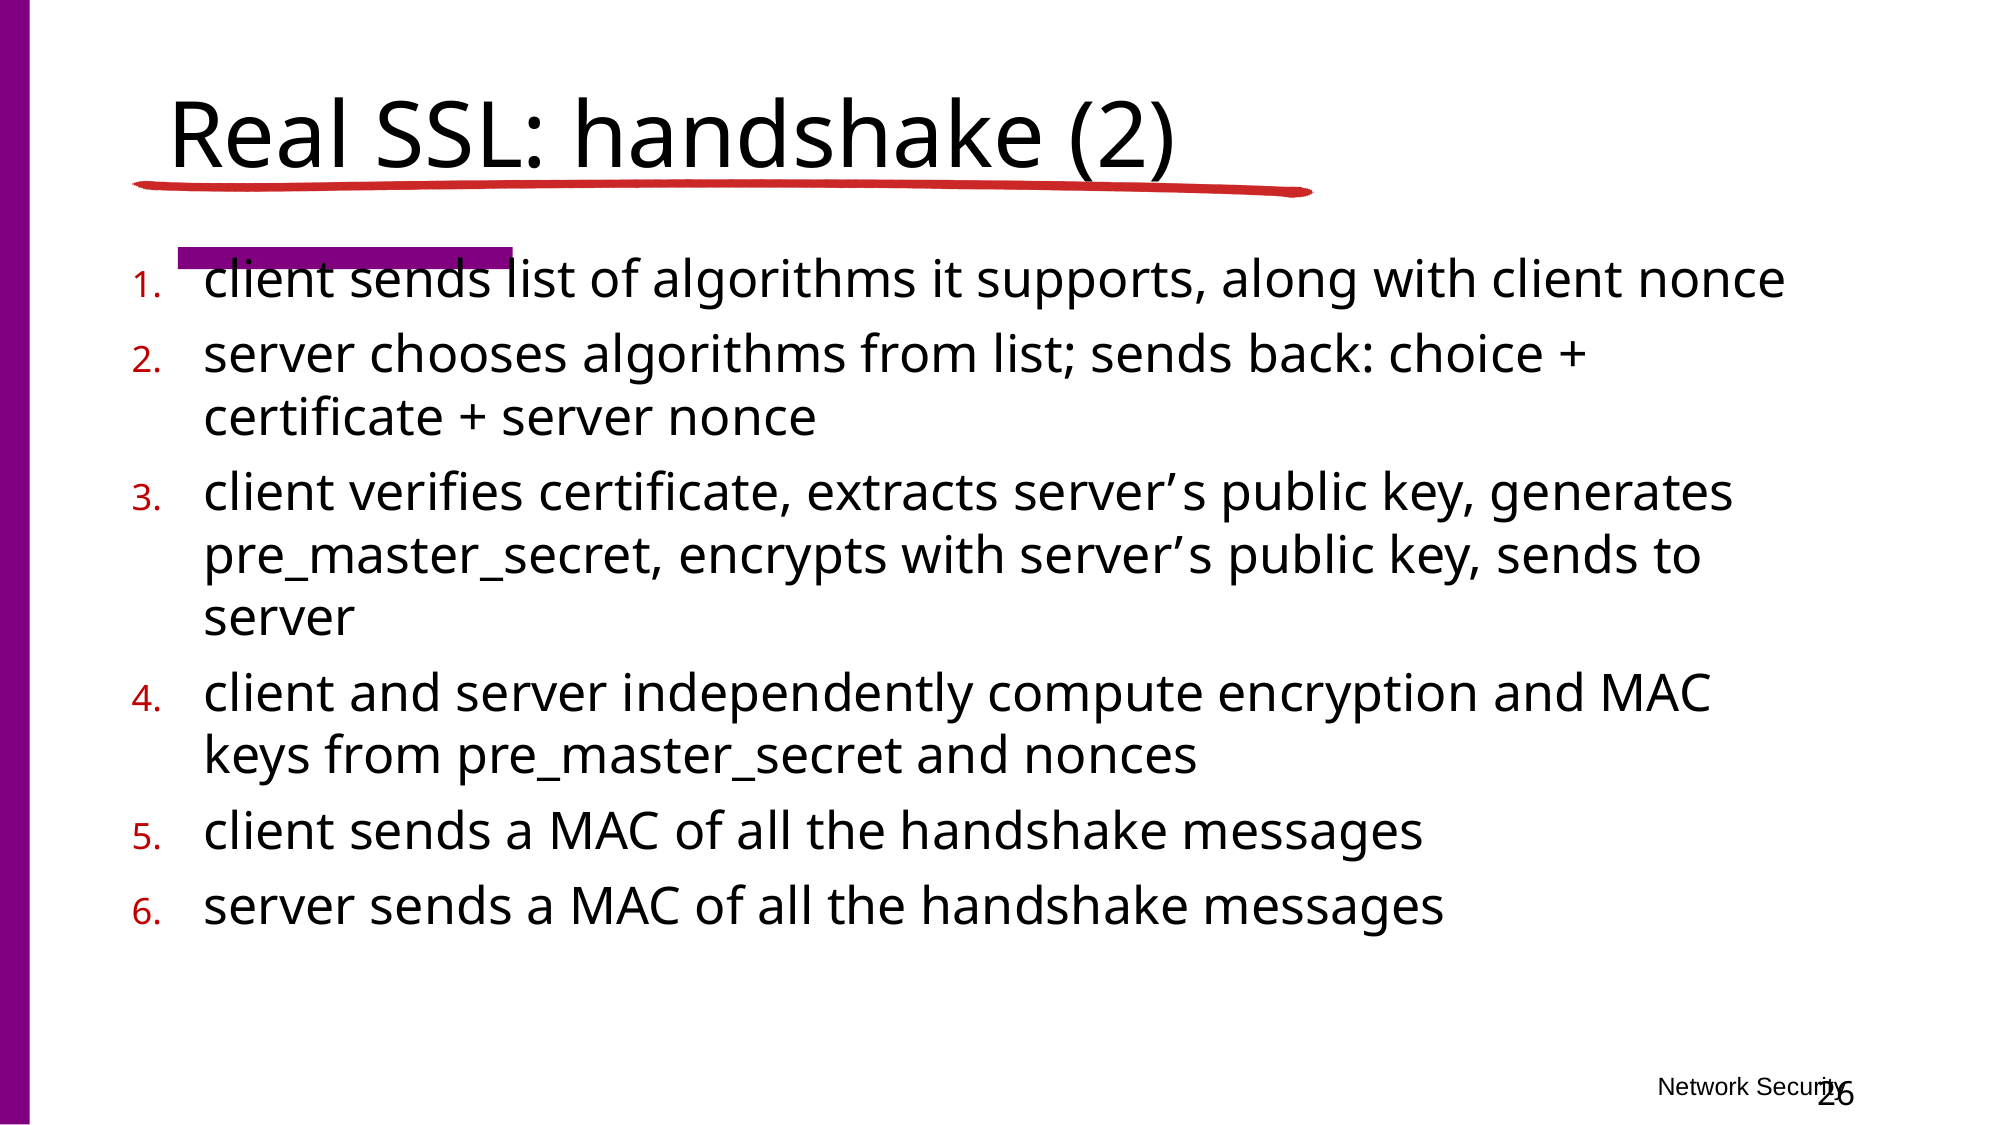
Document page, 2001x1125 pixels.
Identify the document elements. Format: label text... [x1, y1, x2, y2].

title Real SSL: handshake (2) [116, 37, 1817, 225]
list client sends list of algorithms it supports, along with client nonce server chooses algorithms from list; sends back: choice + certificate + server nonce client verifies certificate, extracts server’s public key, generates pre_master_secret, encrypts with server’s public key, sends to server client and server independently compute encryption and MAC keys from pre_master_secret and nonces client sends a MAC of all the handshake messages server sends a MAC of all the handshake messages [116, 237, 1817, 1001]
text_box Network Security [1016, 1062, 1862, 1114]
